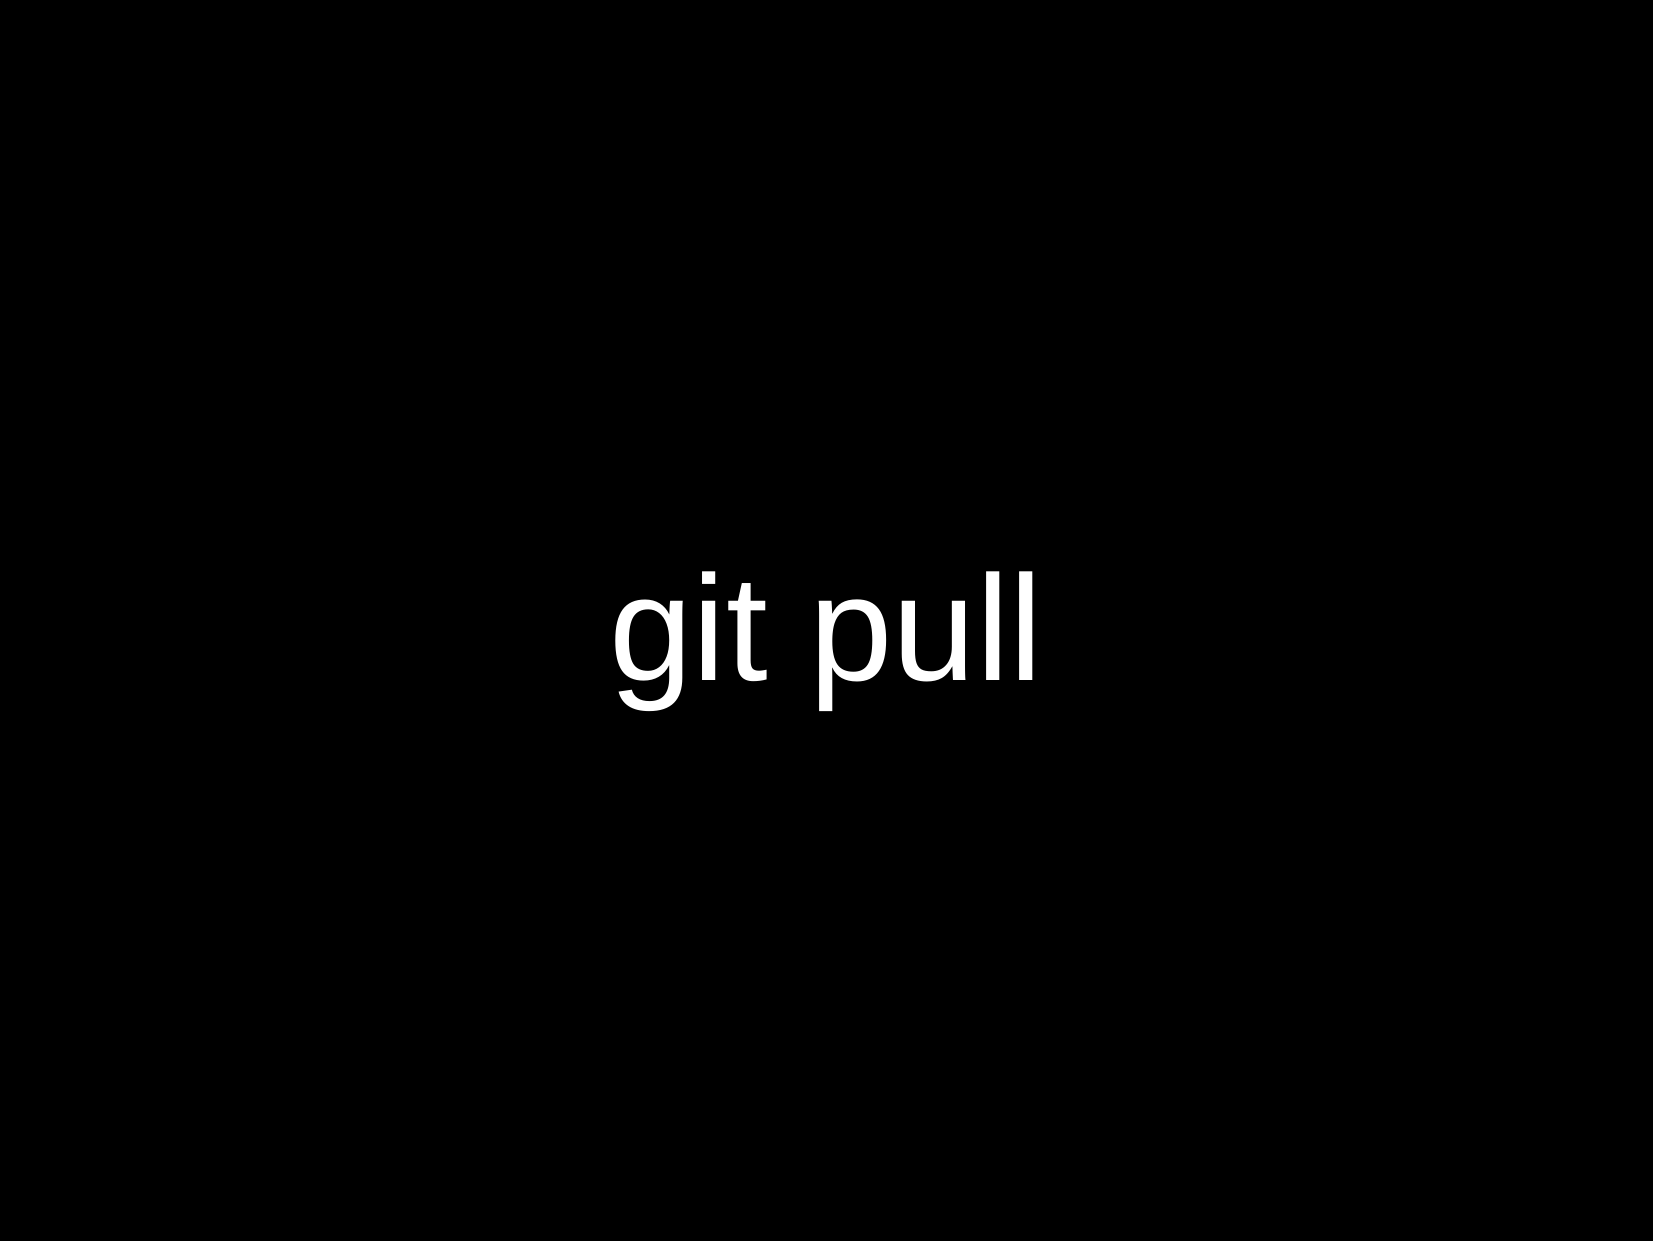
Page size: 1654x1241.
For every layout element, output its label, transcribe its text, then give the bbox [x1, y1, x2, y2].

title git pull [82, 525, 1571, 733]
